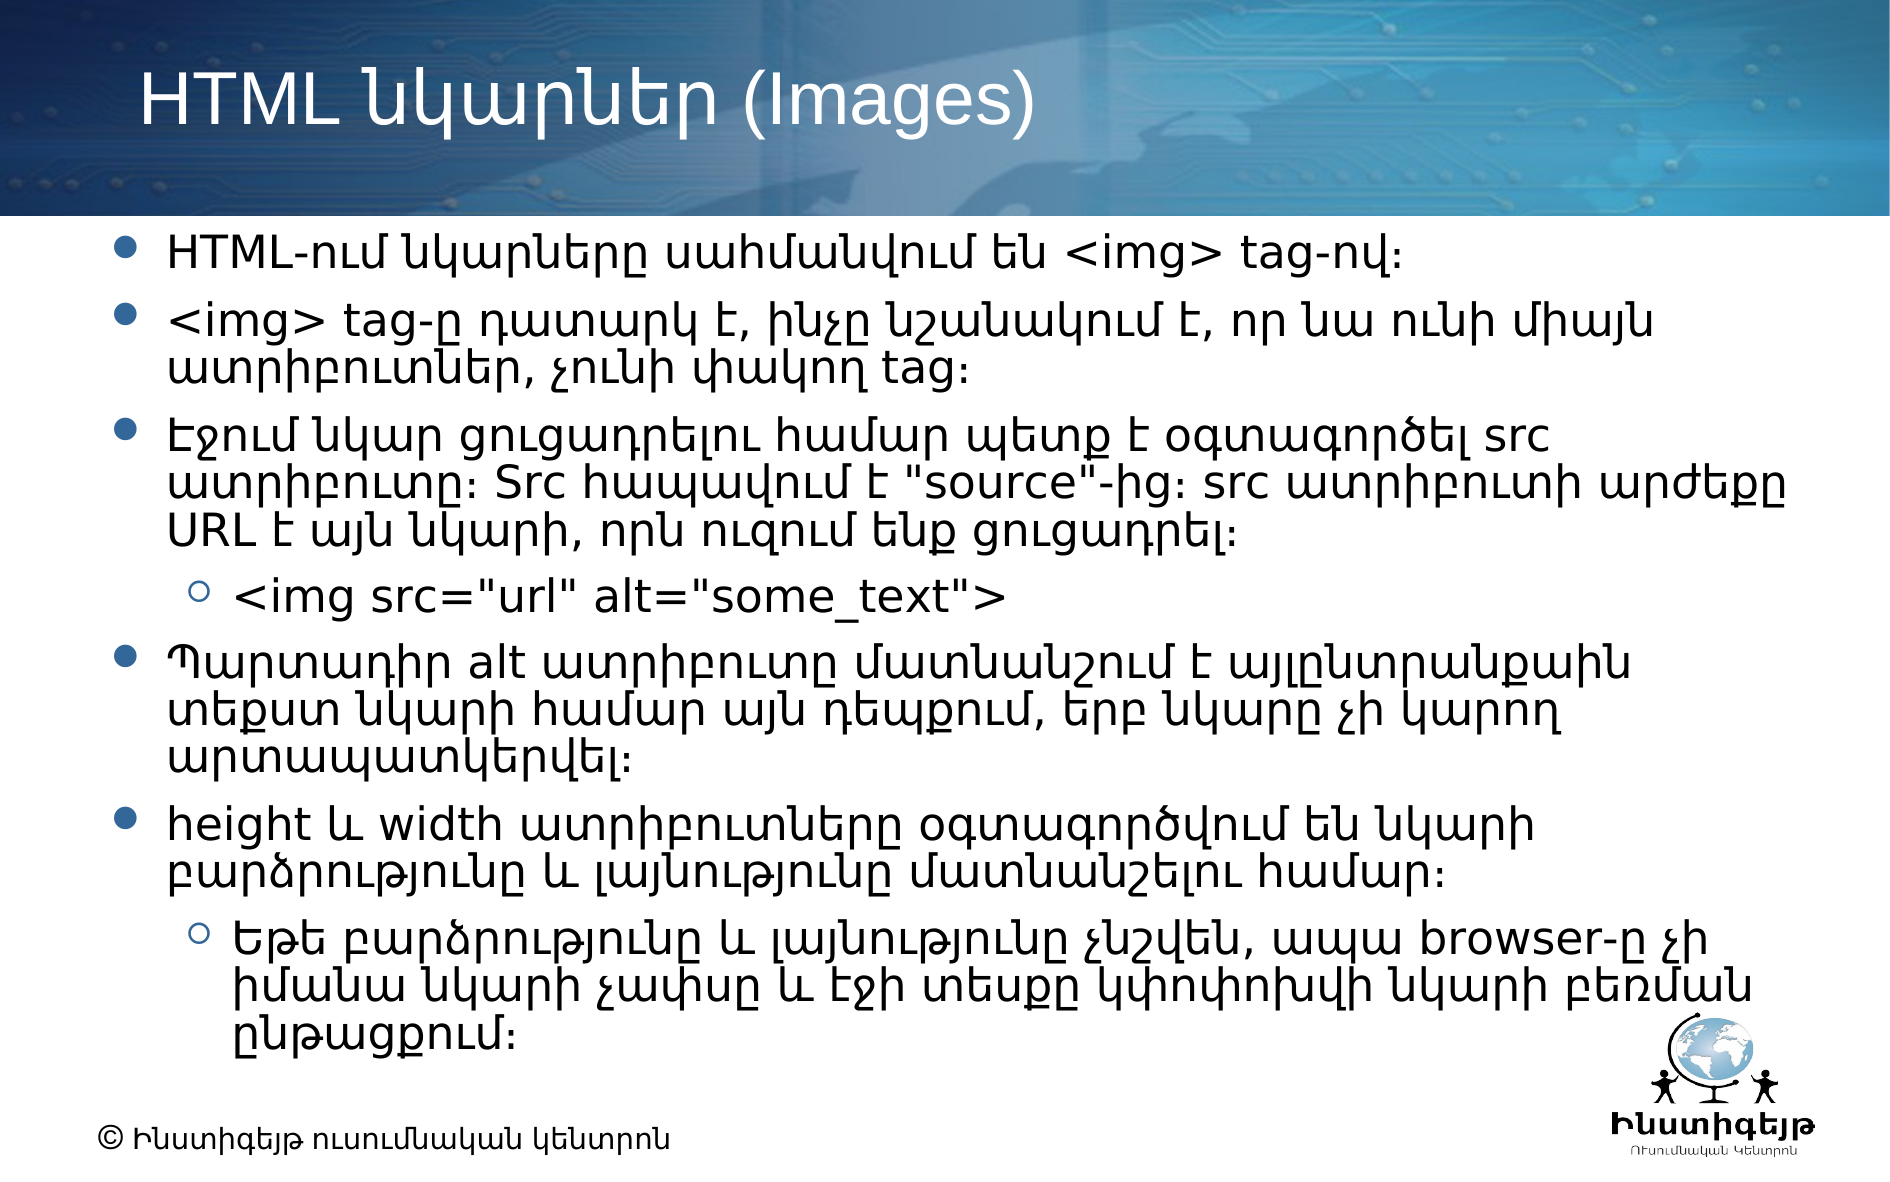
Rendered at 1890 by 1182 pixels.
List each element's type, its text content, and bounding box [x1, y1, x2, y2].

list HTML-ում նկարները սահմանվում են <img> tag-ով։ <img> tag-ը դատարկ է, ինչը նշանակում է, որ նա ունի միայն ատրիբուտներ, չունի փակող tag։ Էջում նկար ցուցադրելու համար պետք է օգտագործել src ատրիբուտը։ Src հապավում է "source"-ից։ src ատրիբուտի արժեքը URL է այն նկարի, որն ուզում ենք ցուցադրել։ <img src="url" alt="some_text"> Պարտադիր alt ատրիբուտը մատնանշում է այլընտրանքաին տեքստ նկարի համար այն դեպքում, երբ նկարը չի կարող արտապատկերվել։ height և width ատրիբուտները օգտագործվում են նկարի բարձրությունը և լայնությունը մատնանշելու համար։ Եթե բարձրությունը և լայնությունը չնշվեն, ապա browser-ը չի իմանա նկարի չափսը և էջի տեսքը կփոփոխվի նկարի բեռման ընթացքում։ [110, 230, 1801, 259]
text_box HTML նկարներ (Images) [138, 76, 1801, 80]
picture [0, 0, 1890, 216]
text_box Tag-եր մեջբերումների (Citations, Quotations) և սահմանումների (Definition) համար [138, 139, 1801, 144]
picture [1612, 1012, 1815, 1157]
